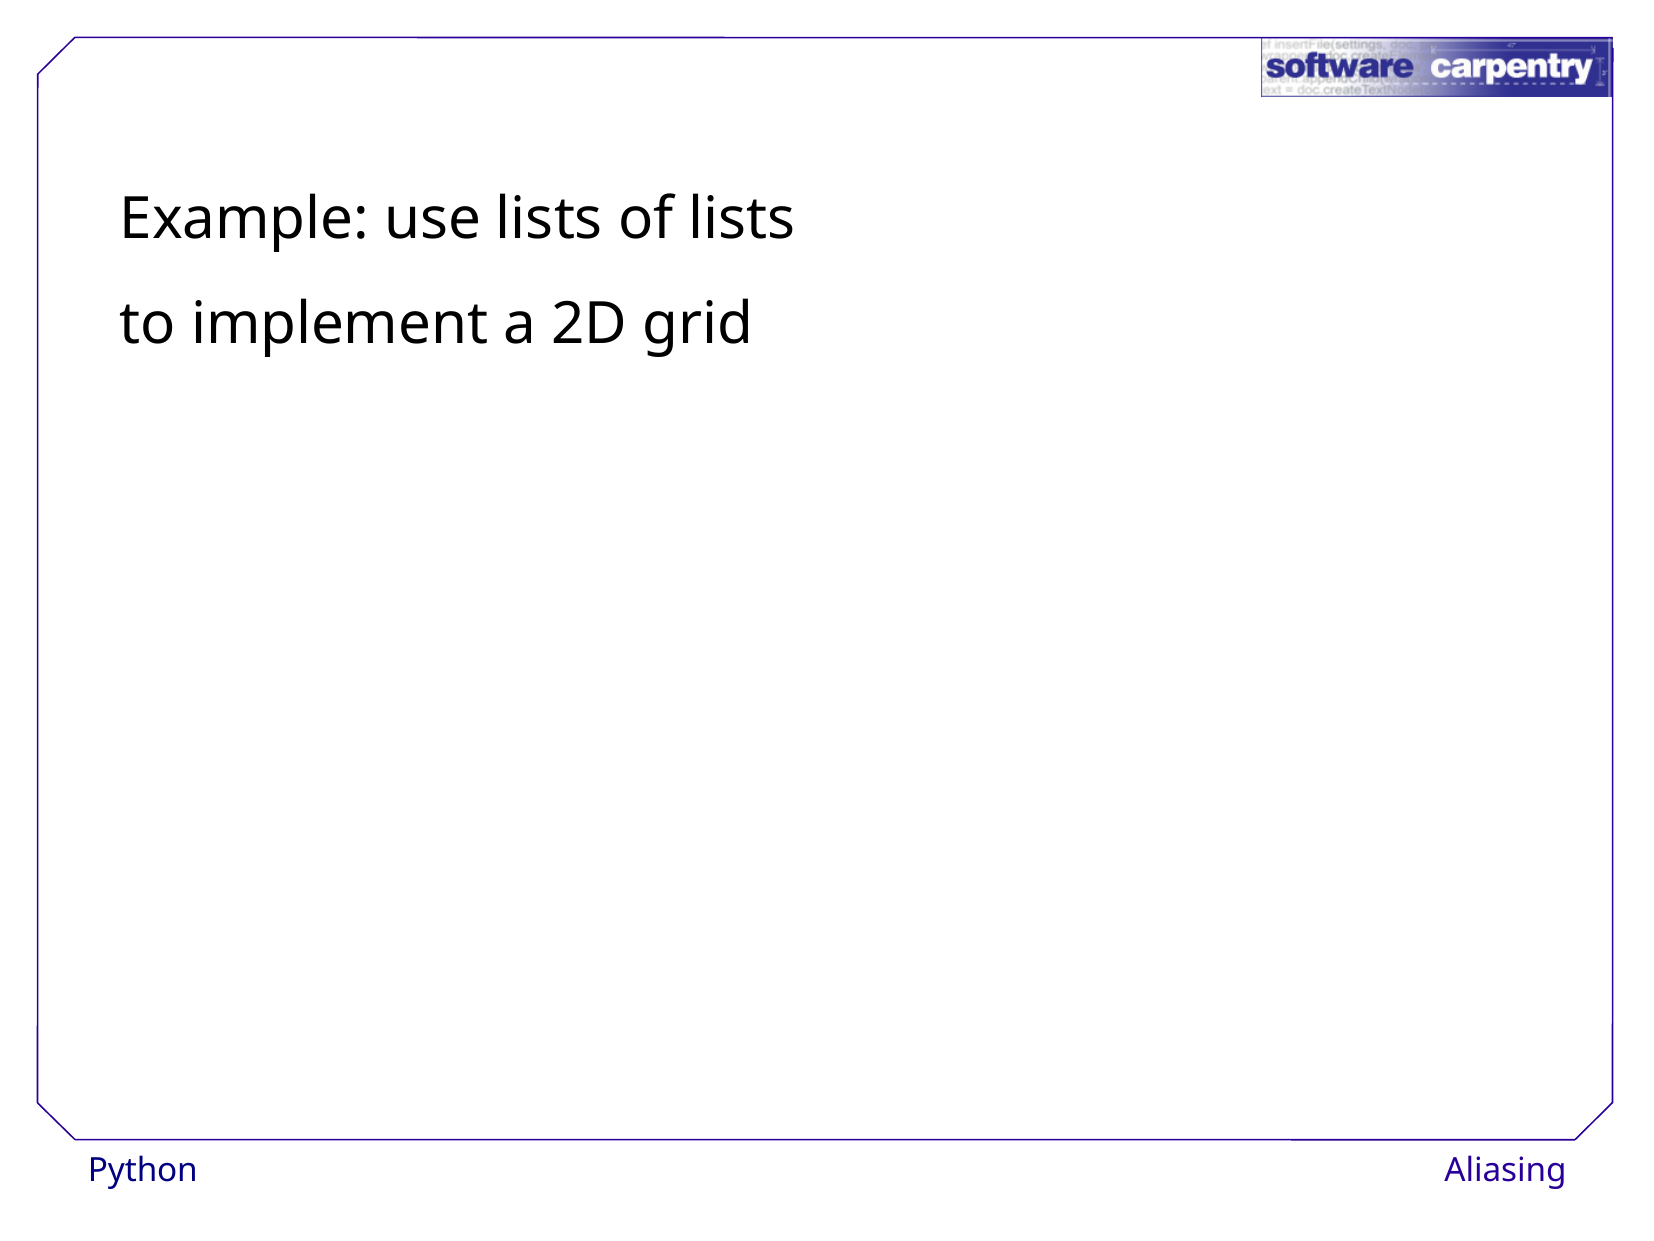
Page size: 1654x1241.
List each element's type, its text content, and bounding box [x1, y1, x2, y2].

text_box Example: use lists of lists to implement a 2D grid [104, 137, 812, 364]
picture [1261, 39, 1613, 97]
